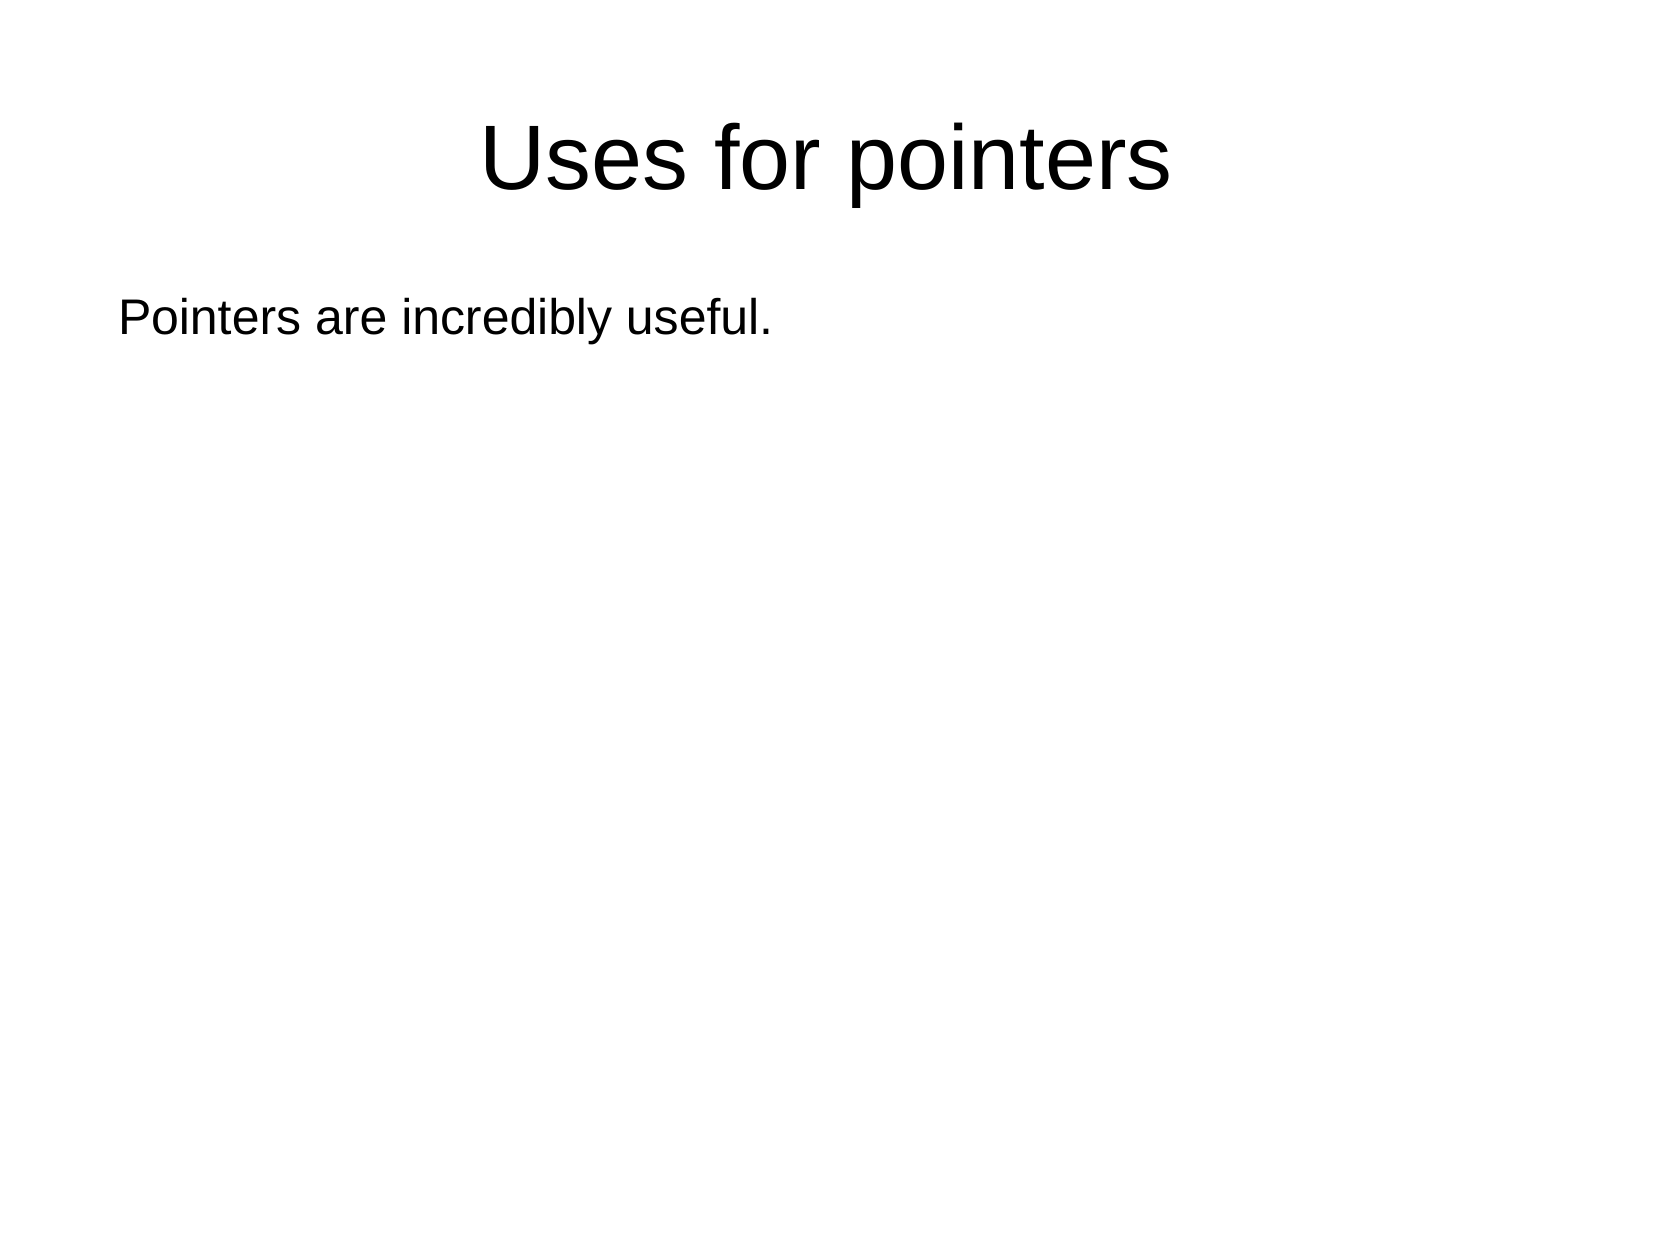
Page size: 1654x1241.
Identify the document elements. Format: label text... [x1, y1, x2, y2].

title Uses for pointers [82, 49, 1571, 257]
subtitle Pointers are incredibly useful. [118, 224, 1538, 1152]
